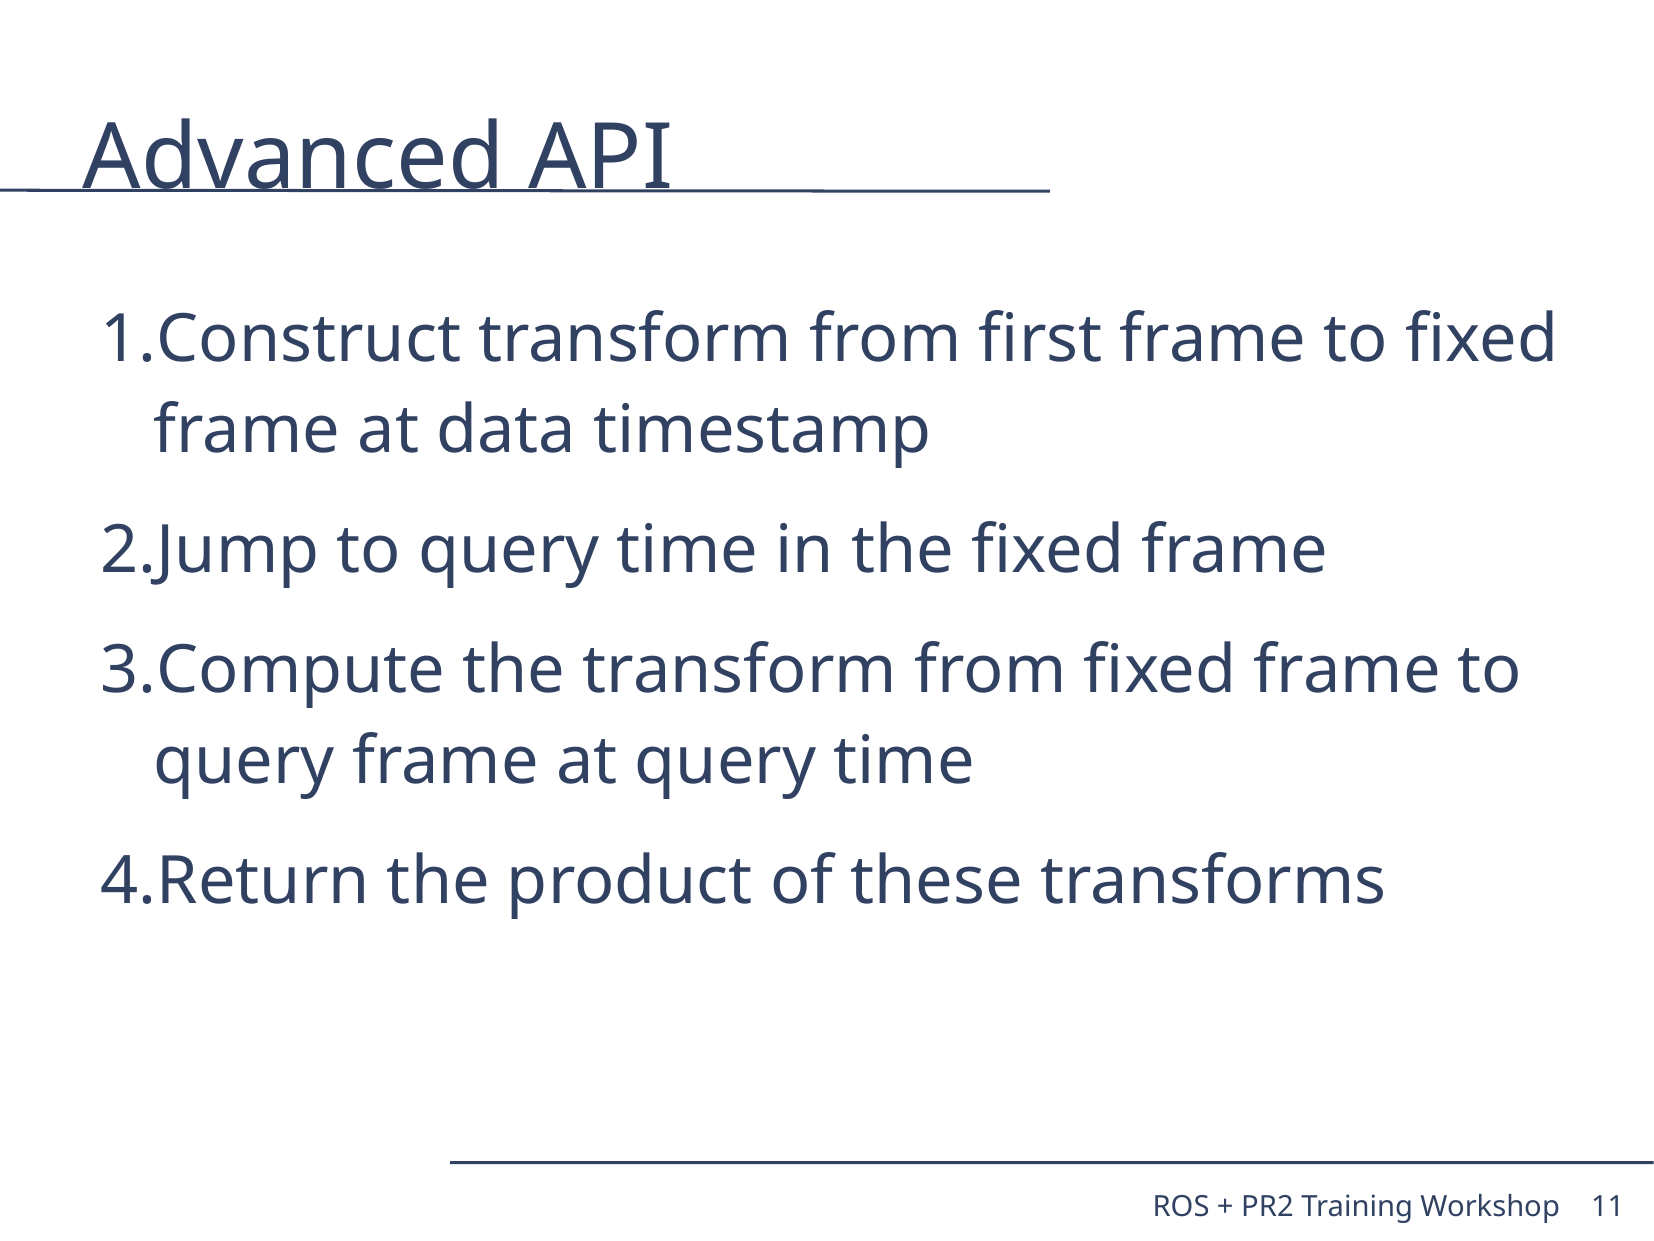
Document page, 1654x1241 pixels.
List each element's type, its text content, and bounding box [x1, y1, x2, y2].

title Advanced API [82, 49, 1571, 257]
list Construct transform from first frame to fixed frame at data timestamp Jump to query time in the fixed frame Compute the transform from fixed frame to query frame at query time Return the product of these transforms [82, 290, 1571, 1109]
